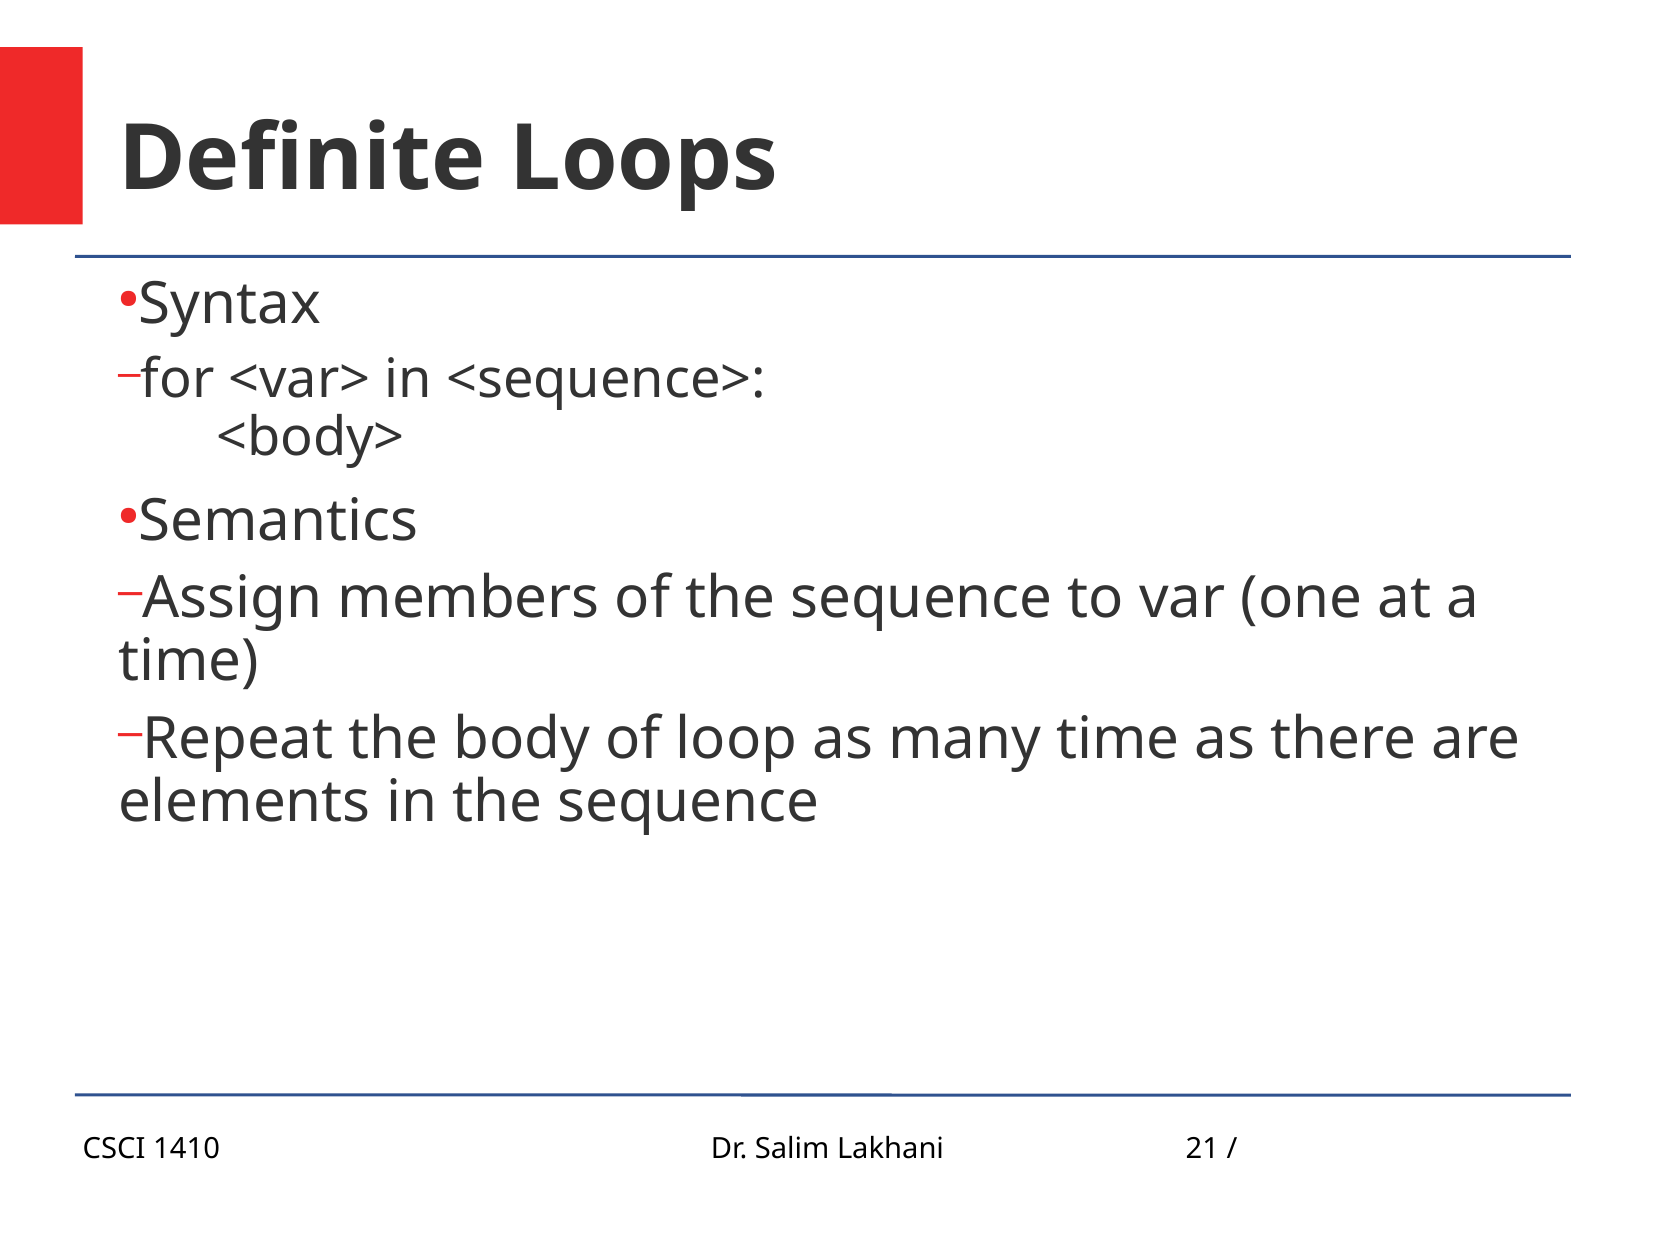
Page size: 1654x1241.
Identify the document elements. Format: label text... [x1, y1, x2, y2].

list Syntax for <var> in <sequence>: <body> Semantics Assign members of the sequence to var (one at a time) Repeat the body of loop as many time as there are elements in the sequence [118, 265, 1536, 1081]
text_box / [1185, 1129, 1571, 1216]
title Definite Loops [118, 49, 1571, 257]
text_box CSCI 1410 [82, 1129, 468, 1216]
text_box Dr. Salim Lakhani [565, 1129, 1090, 1216]
